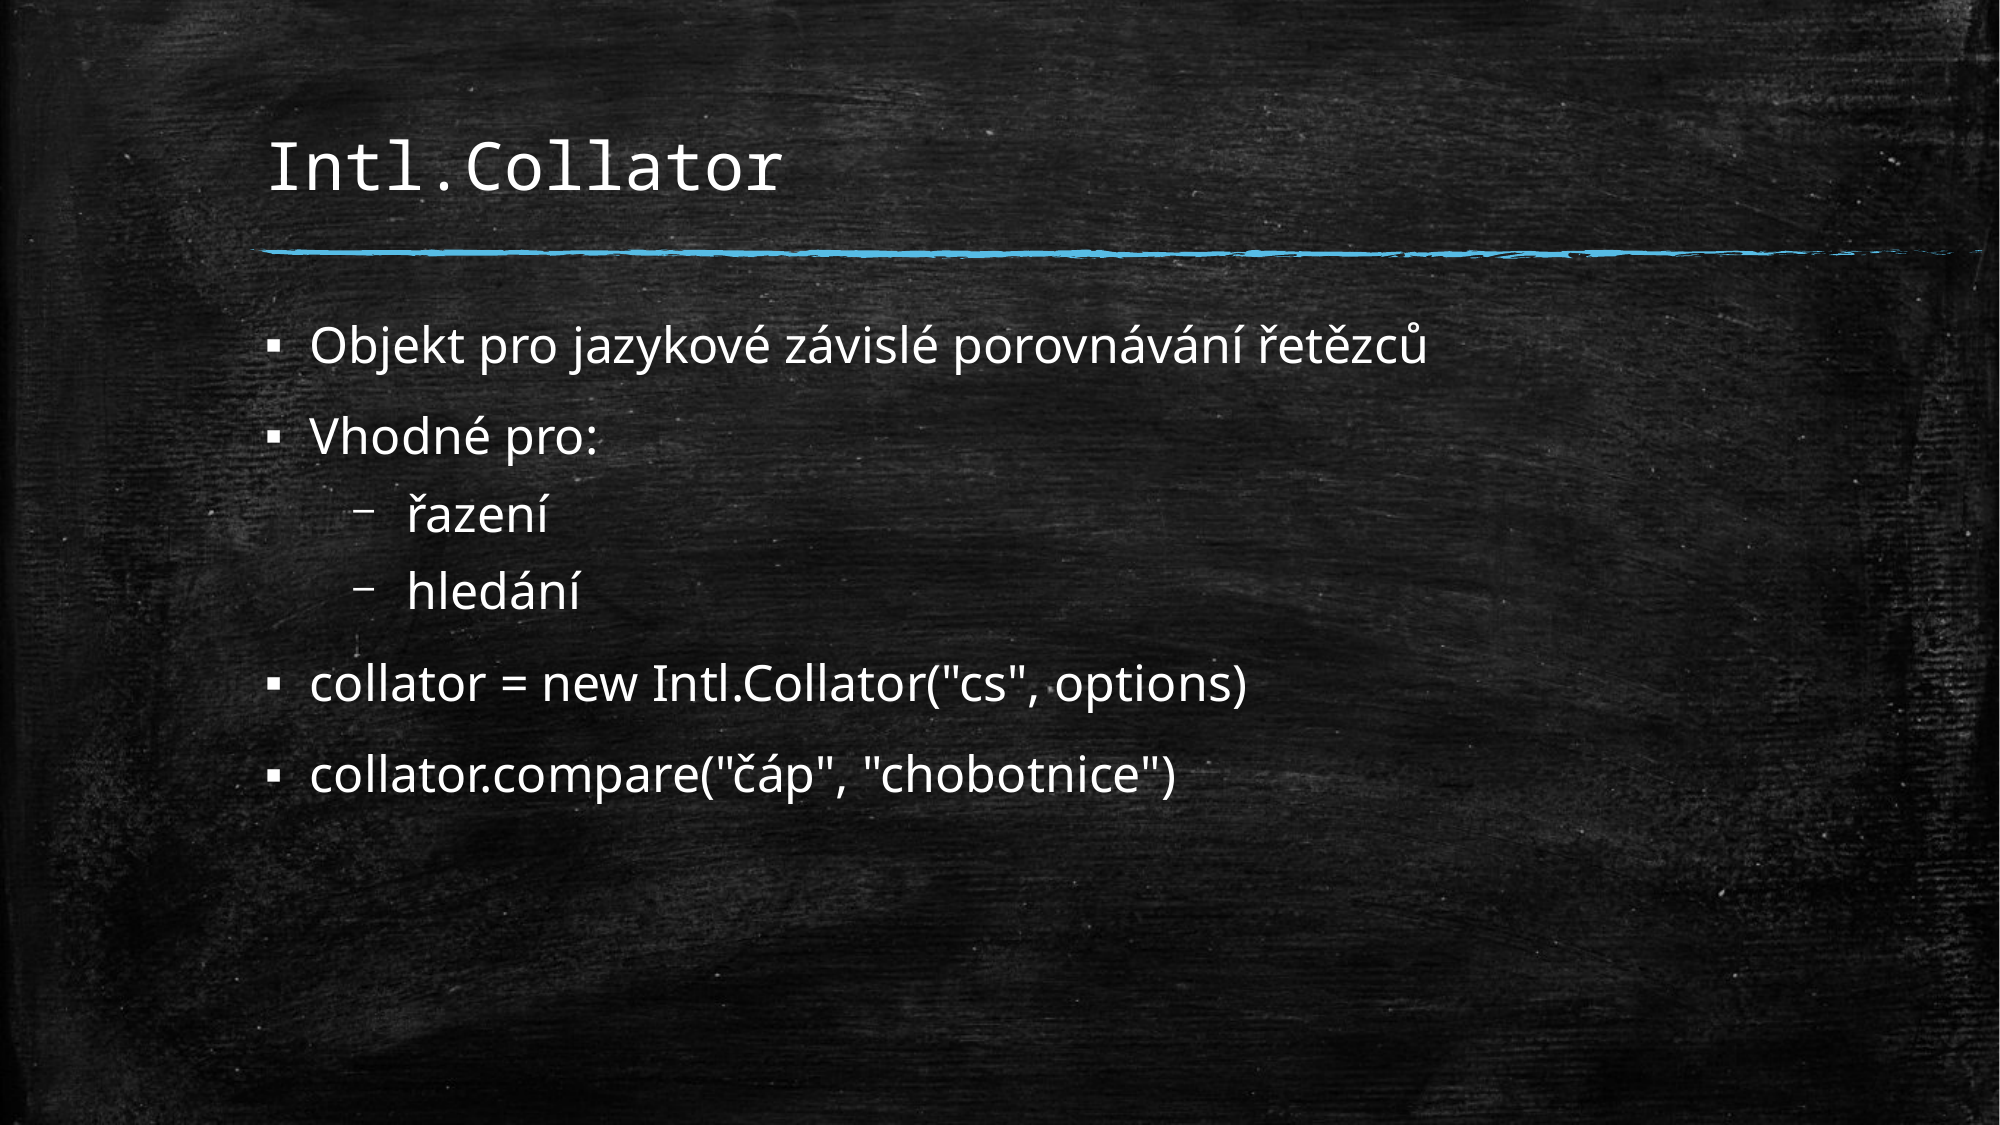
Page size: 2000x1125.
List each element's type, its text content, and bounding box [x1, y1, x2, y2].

list Objekt pro jazykové závislé porovnávání řetězců Vhodné pro: řazení hledání collator = new Intl.Collator("cs", options) collator.compare("čáp", "chobotnice") [249, 312, 1750, 1013]
title Intl.Collator [249, 45, 1750, 213]
picture [0, 0, 2000, 1125]
